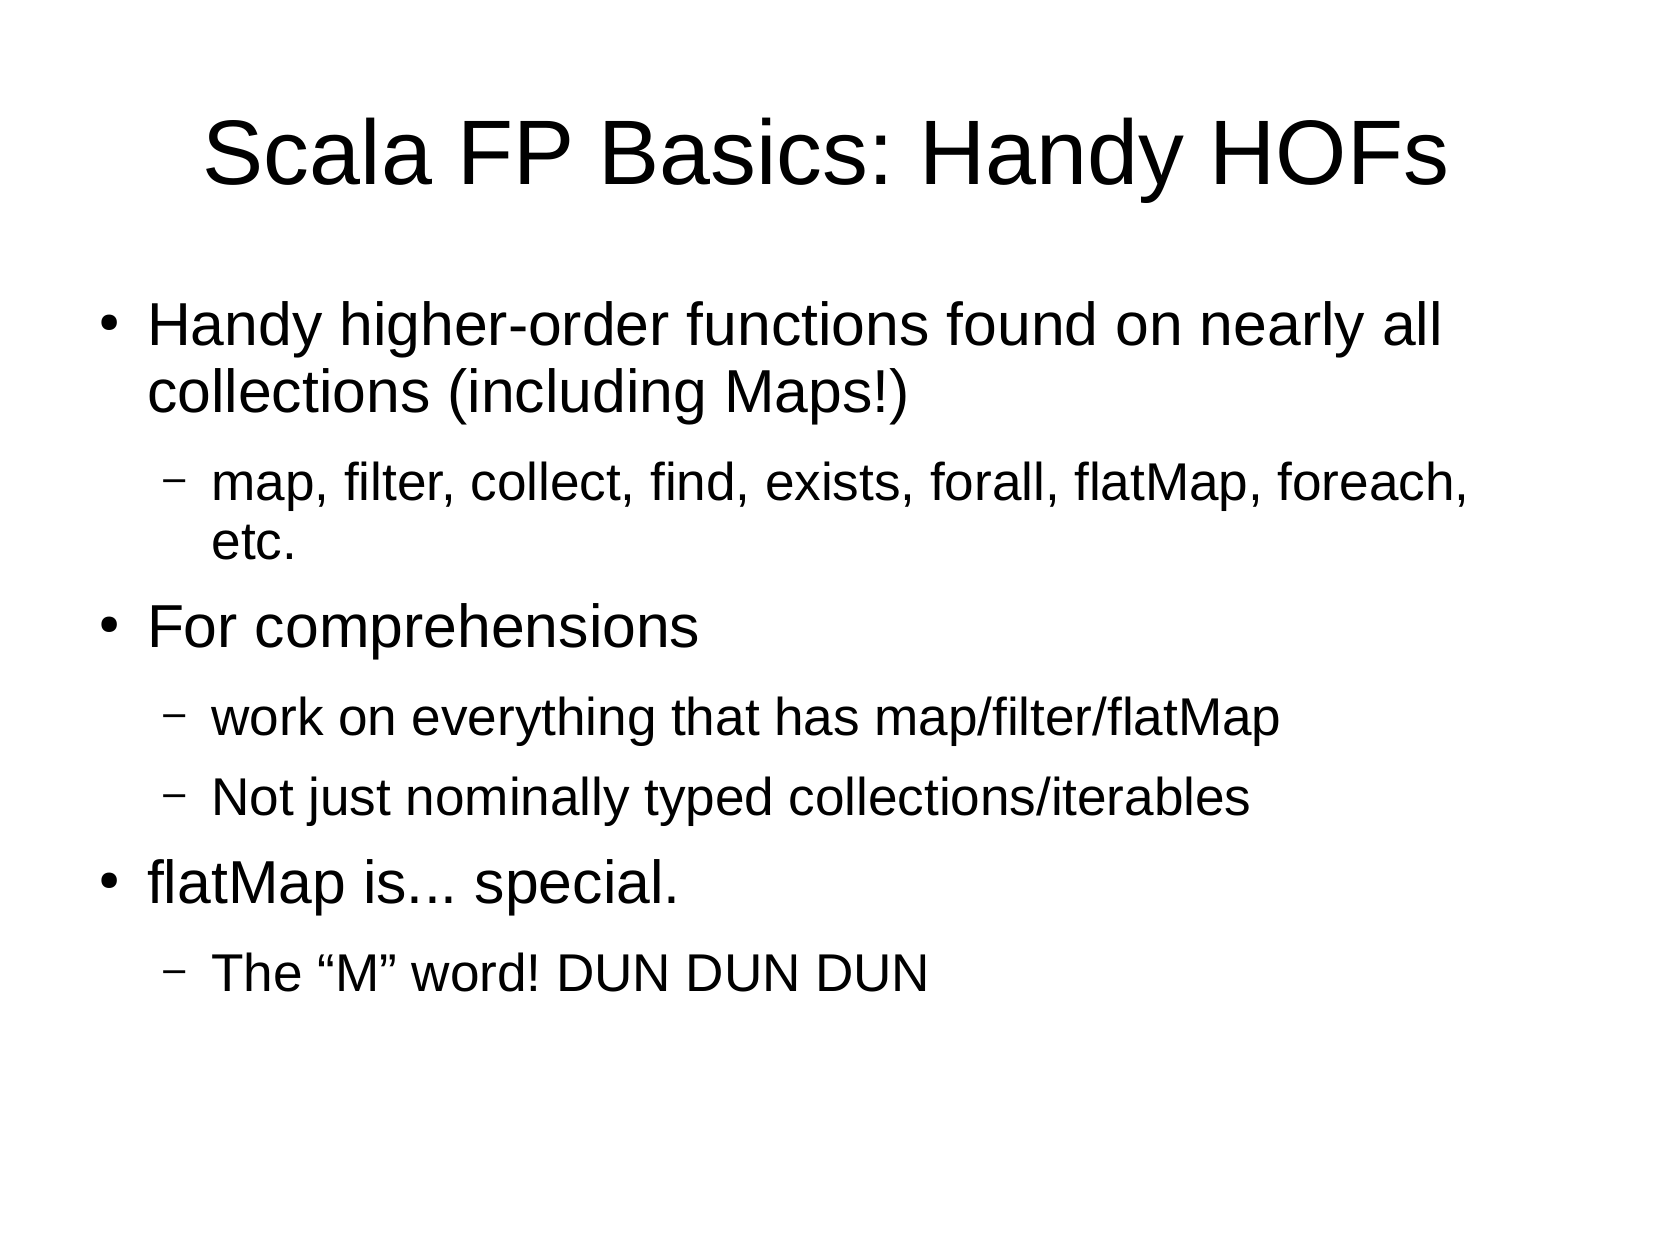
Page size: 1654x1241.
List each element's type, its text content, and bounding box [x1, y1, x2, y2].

title Scala FP Basics: Handy HOFs [82, 49, 1571, 257]
list Handy higher-order functions found on nearly all collections (including Maps!) map, filter, collect, find, exists, forall, flatMap, foreach, etc. For comprehensions work on everything that has map/filter/flatMap Not just nominally typed collections/iterables flatMap is... special. The “M” word! DUN DUN DUN [82, 290, 1571, 1010]
